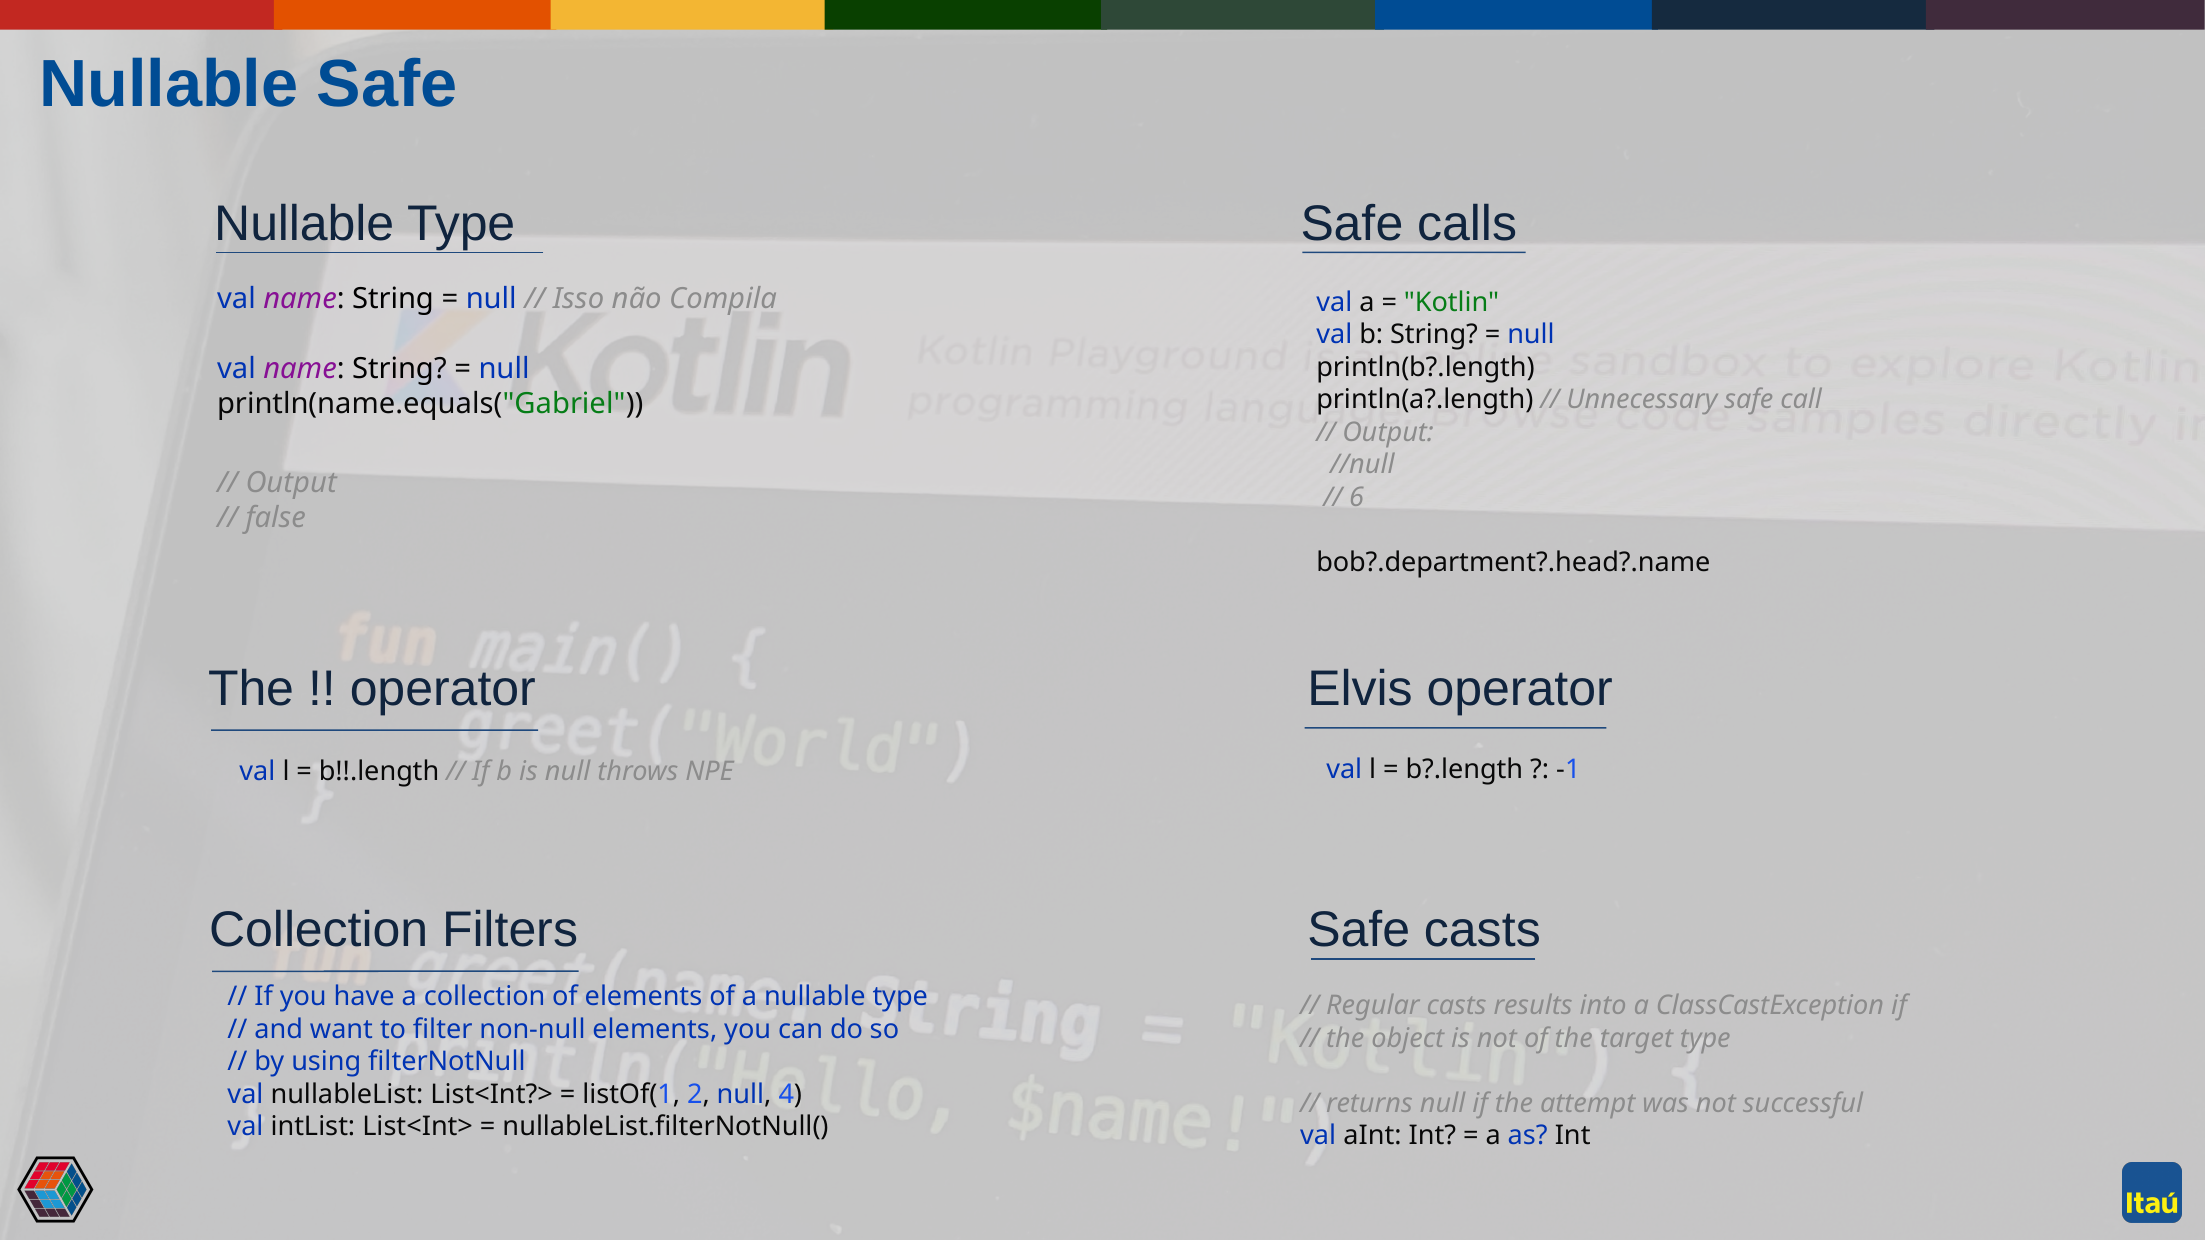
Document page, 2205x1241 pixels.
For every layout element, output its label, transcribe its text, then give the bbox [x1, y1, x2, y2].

text_box Elvis operator﻿ [1292, 648, 1689, 742]
text_box val a = "Kotlin" val b: String? = null println(b?.length) println(a?.length) // Unnecessary safe call // Output: //null // 6 bob?.department?.head?.name [1301, 276, 2069, 495]
title Nullable Safe [39, 45, 2024, 122]
text_box Collection Filters [194, 889, 721, 972]
text_box // Regular casts results into a ClassCastException if // the object is not of the target type // returns null if the attempt was not successful val aInt: Int? = a as? Int [1285, 980, 2077, 1199]
text_box Nullable Type [199, 183, 709, 266]
text_box // If you have a collection of elements of a nullable type // and want to filter non-null elements, you can do so // by using filterNotNull val nullableList: List<Int?> = listOf(1, 2, null, 4) val intList: List<Int> = nullableList.filterNotNull() [212, 971, 1004, 1190]
text_box The !! operator﻿ [193, 648, 590, 730]
picture [15, 1149, 95, 1229]
text_box val l = b!!.length // If b is null throws NPE [224, 746, 993, 829]
text_box Safe casts﻿ [1292, 889, 1602, 983]
picture [2122, 1162, 2182, 1223]
text_box val name: String = null // Isso não Compila val name: String? = null println(name.equals("Gabriel")) // Output // false [202, 271, 969, 490]
text_box val l = b?.length ?: -1 [1311, 743, 1872, 803]
text_box Safe calls﻿ [1285, 183, 1630, 266]
